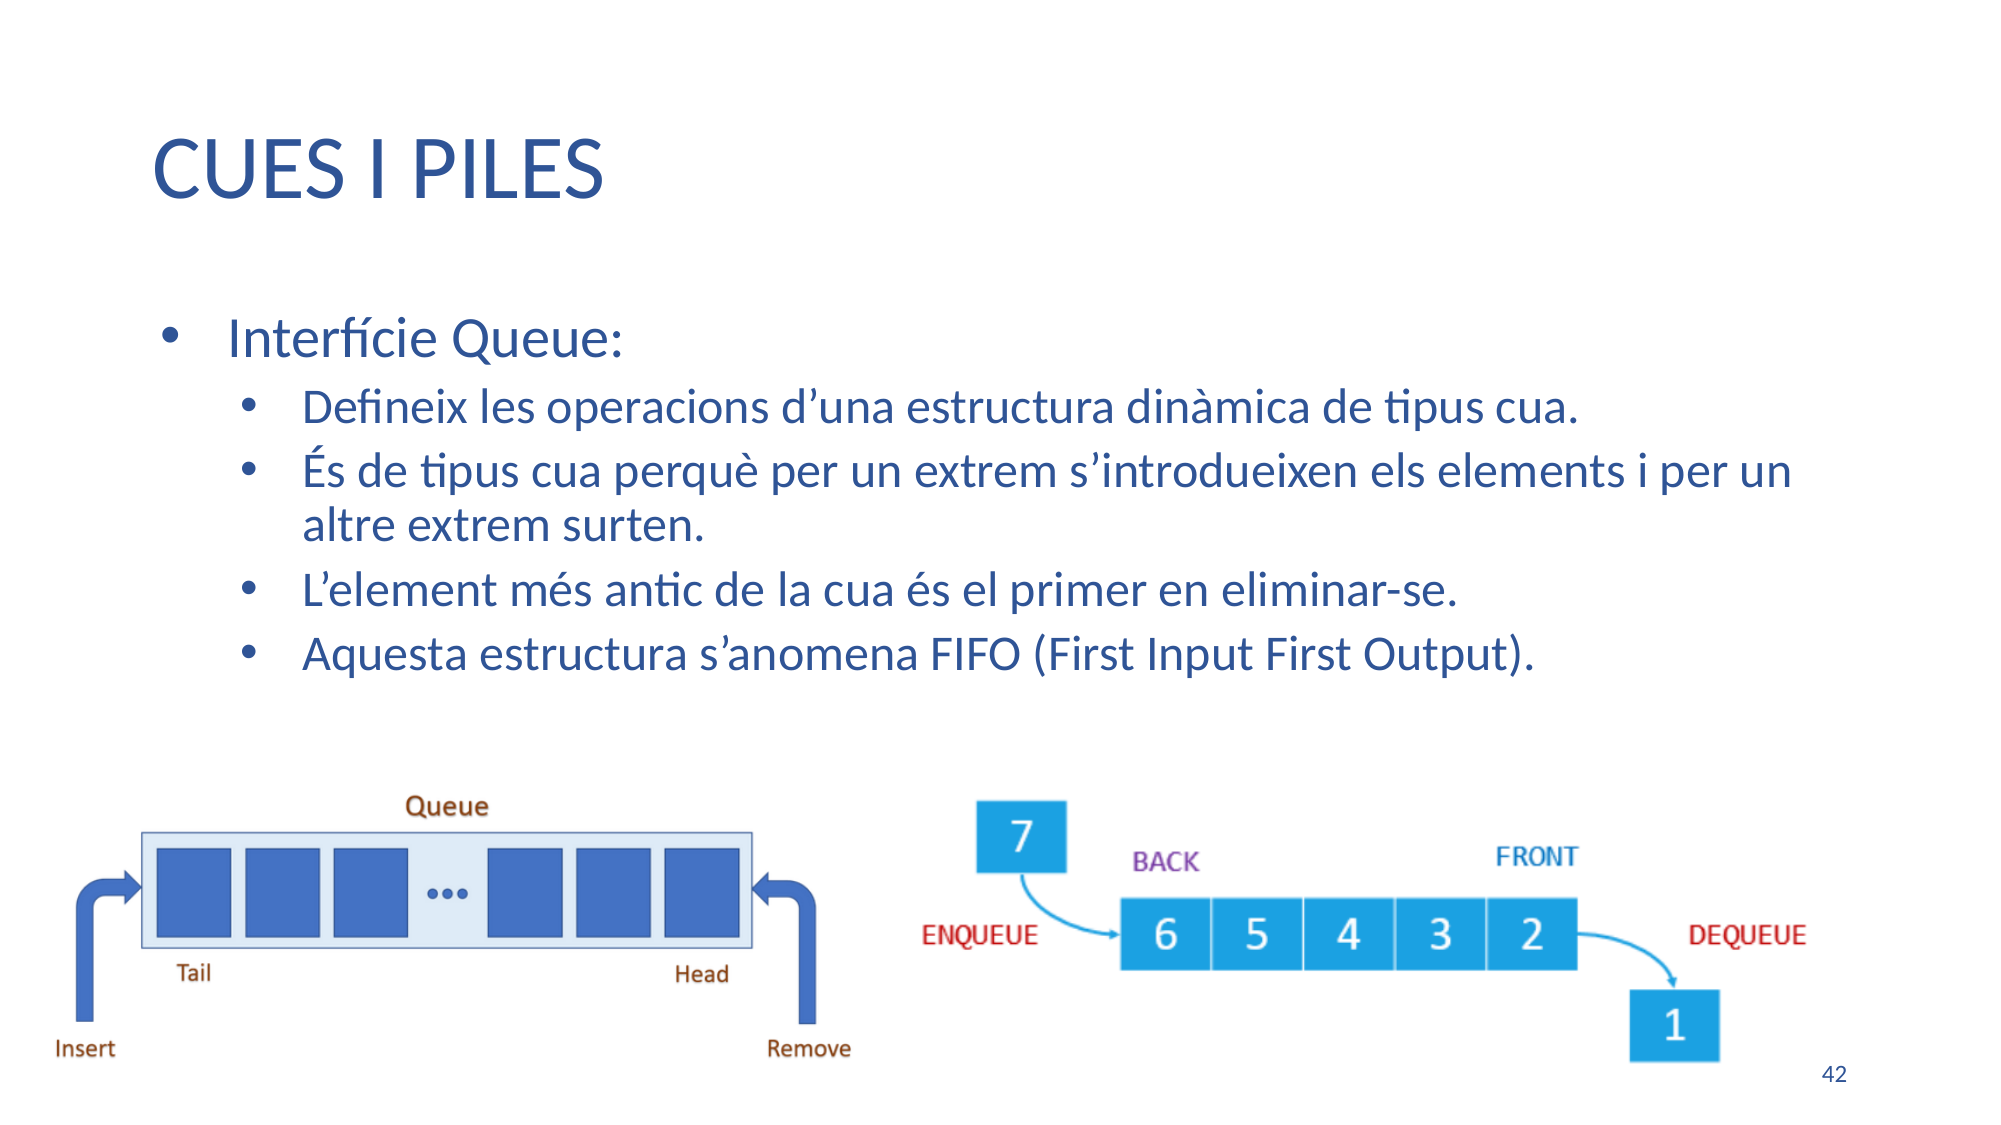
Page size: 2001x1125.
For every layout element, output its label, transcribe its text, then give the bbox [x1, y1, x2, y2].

slide_number <number> [1412, 1042, 1863, 1103]
title CUES I PILES [137, 59, 1863, 278]
list Interfície Queue: Defineix les operacions d’una estructura dinàmica de tipus cua. És de tipus cua perquè per un extrem s’introdueixen els elements i per un altre extrem surten. L’element més antic de la cua és el primer en eliminar-se. Aquesta estructura s’anomena FIFO (First Input First Output). [137, 299, 1863, 1014]
picture [906, 770, 1818, 1081]
picture [46, 778, 861, 1073]
